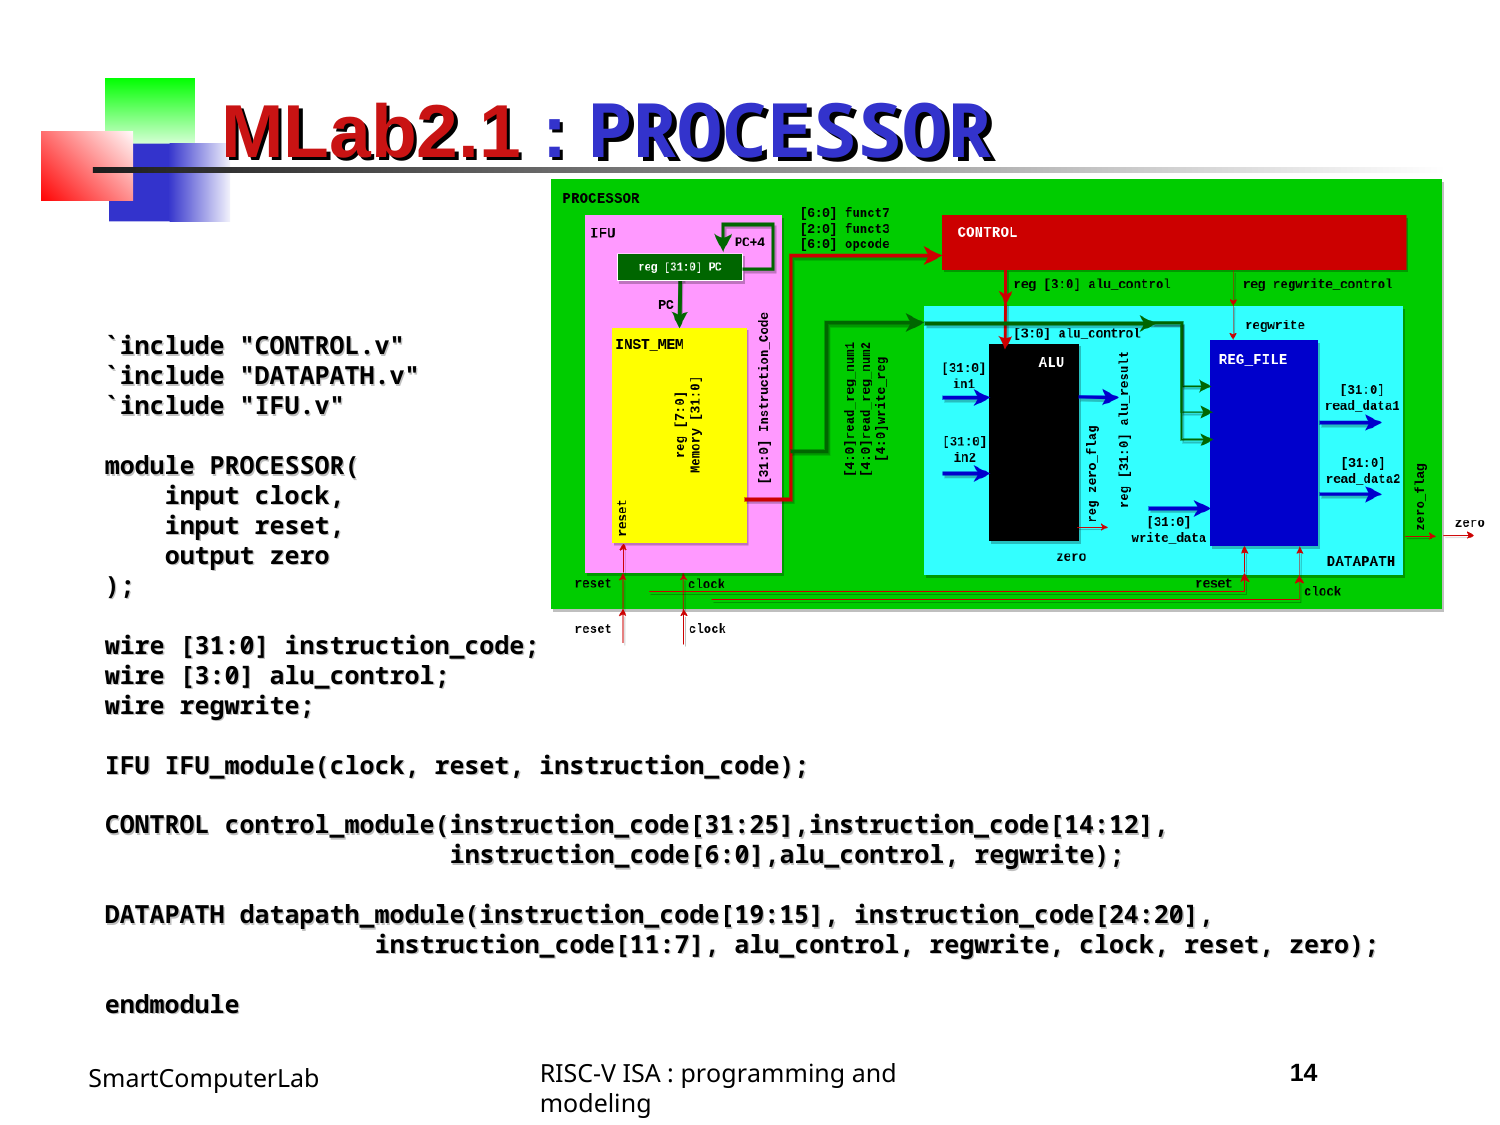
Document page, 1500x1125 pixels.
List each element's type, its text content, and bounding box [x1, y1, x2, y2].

title MLab2.1 : PROCESSOR [206, 74, 1187, 180]
text_box `include "CONTROL.v" `include "DATAPATH.v" `include "IFU.v" module PROCESSOR( input clock, input reset, output zero ); wire [31:0] instruction_code; wire [3:0] alu_control; wire regwrite; IFU IFU_module(clock, reset, instruction_code); CONTROL control_module(instruction_code[31:25],instruction_code[14:12], instruction_code[6:0],alu_control, regwrite); DATAPATH datapath_module(instruction_code[19:15], instruction_code[24:20], instruction_code[11:7], alu_control, regwrite, clock, reset, zero); endmodule [90, 292, 1426, 1028]
picture [551, 179, 1497, 654]
